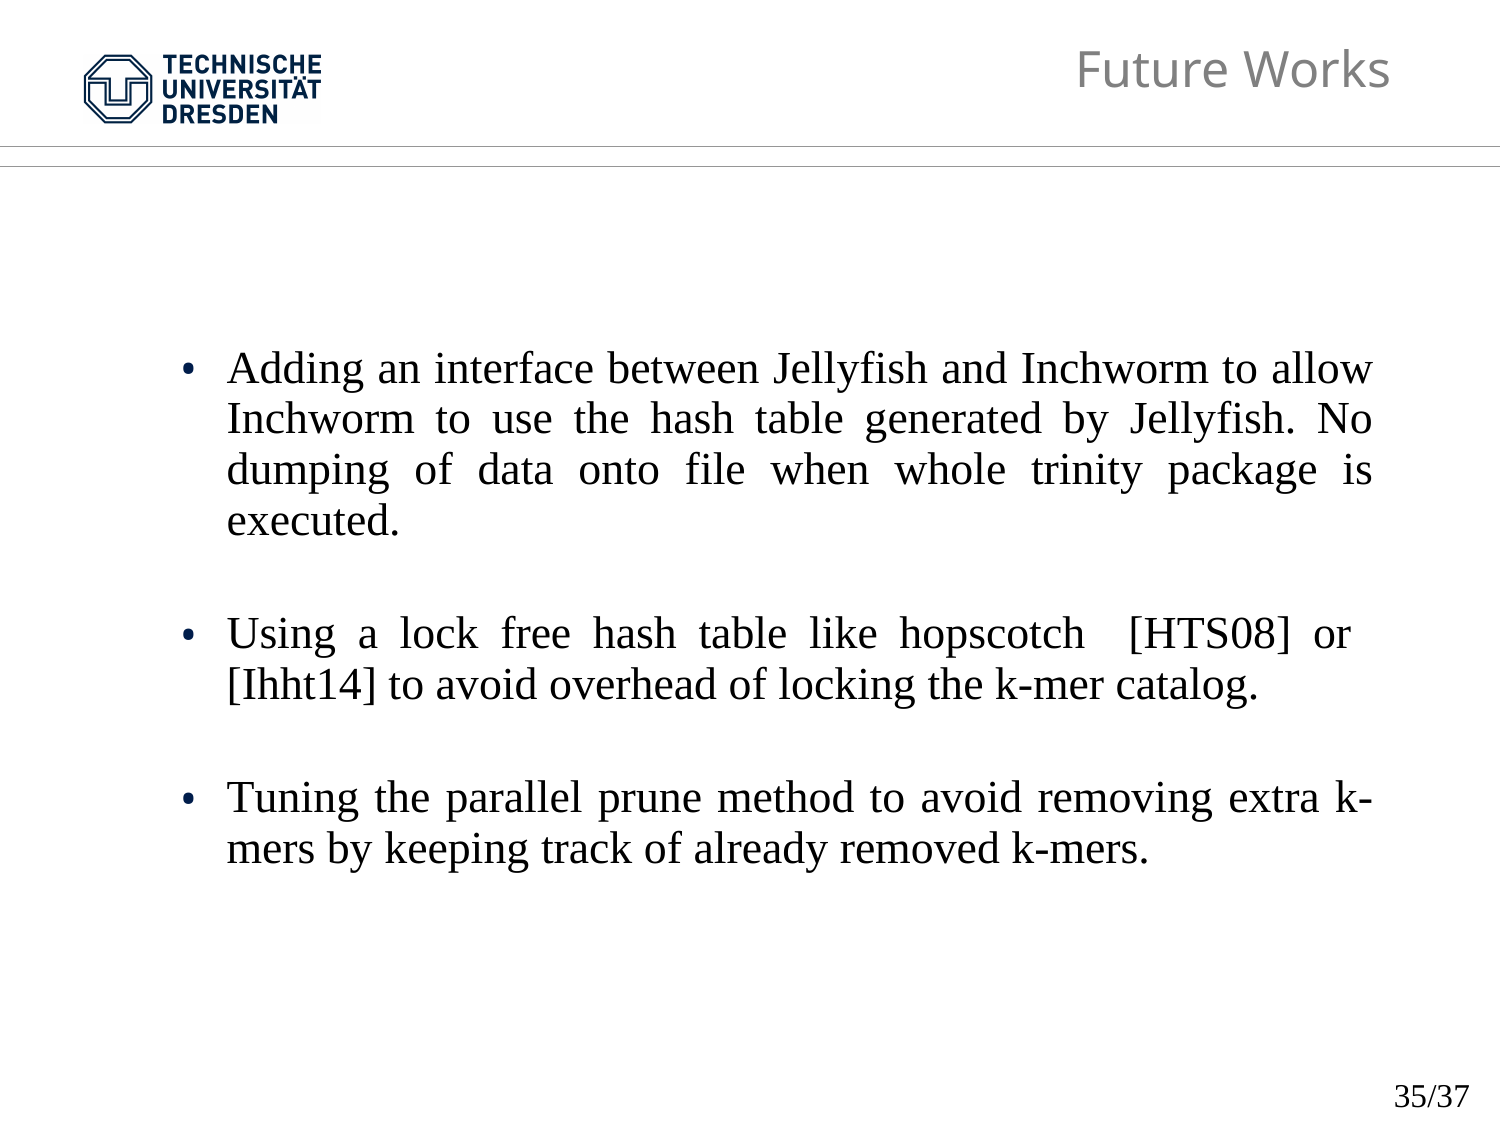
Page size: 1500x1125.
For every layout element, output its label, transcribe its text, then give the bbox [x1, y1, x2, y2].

title Future Works [501, 0, 1392, 136]
picture [83, 54, 321, 124]
text_box Adding an interface between Jellyfish and Inchworm to allow Inchworm to use the hash table generated by Jellyfish. No dumping of data onto file when whole trinity package is executed. Using a lock free hash table like hopscotch [HTS08] or [Ihht14] to avoid overhead of locking the k-mer catalog. Tuning the parallel prune method to avoid removing extra k-mers by keeping track of already removed k-mers. [90, 272, 1389, 1021]
